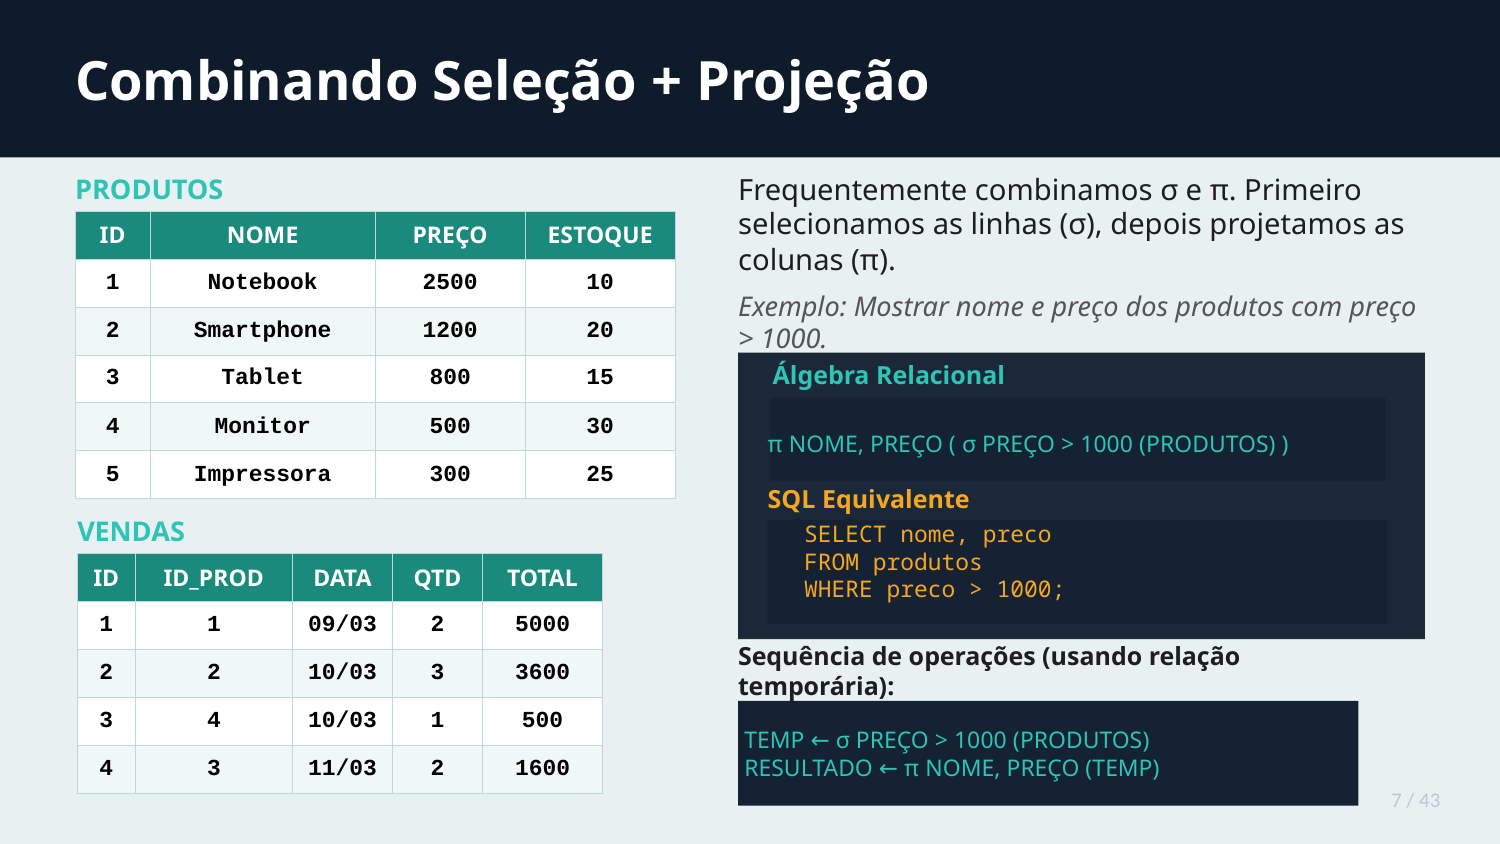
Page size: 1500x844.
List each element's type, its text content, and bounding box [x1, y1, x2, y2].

table_header QTD [393, 554, 482, 601]
table_cell 25 [526, 451, 675, 498]
table_header ID [78, 554, 135, 601]
text_box [738, 352, 1425, 640]
table_cell 500 [483, 698, 602, 745]
text_box Sequência de operações (usando relação temporária): [738, 639, 1359, 700]
table_cell 1200 [376, 308, 525, 355]
text_box Álgebra Relacional [772, 352, 1388, 398]
table_cell 1 [76, 260, 150, 307]
text_box Exemplo: Mostrar nome e preço dos produtos com preço > 1000. [738, 295, 1425, 348]
table_cell 2 [393, 746, 482, 793]
table_cell 09/03 [293, 602, 392, 649]
table_cell 4 [78, 746, 135, 793]
text_box Frequentemente combinamos σ e π. Primeiro selecionamos as linhas (σ), depois projetamos as colunas (π). [738, 185, 1425, 261]
table_cell 5 [76, 451, 150, 498]
table_cell Monitor [151, 403, 375, 450]
text_box PRODUTOS [75, 166, 676, 211]
table_cell 4 [136, 698, 292, 745]
table_header ID_PROD [136, 554, 292, 601]
table_cell 4 [76, 403, 150, 450]
table_cell 20 [526, 308, 675, 355]
text_box 7 / 43 [1274, 772, 1455, 825]
text_box TEMP ← σ PREÇO > 1000 (PRODUTOS) RESULTADO ← π NOME, PREÇO (TEMP) [744, 708, 1359, 799]
table_cell 800 [376, 356, 525, 402]
table_cell 2 [76, 308, 150, 355]
text_box [0, 0, 1500, 158]
table_cell 1 [393, 698, 482, 745]
table_cell 3 [393, 650, 482, 697]
text_box SQL Equivalente [767, 476, 1388, 519]
table_cell 11/03 [293, 746, 392, 793]
text_box Combinando Seleção + Projeção [74, 22, 1425, 135]
table_cell 10 [526, 260, 675, 307]
table_cell Impressora [151, 451, 375, 498]
table_cell 2 [78, 650, 135, 697]
table_cell 10/03 [293, 698, 392, 745]
table_header DATA [293, 554, 392, 601]
table_cell 1 [78, 602, 135, 649]
table_cell 2 [136, 650, 292, 697]
text_box π NOME, PREÇO ( σ PREÇO > 1000 (PRODUTOS) ) [767, 430, 1386, 461]
table_cell 1 [136, 602, 292, 649]
table_cell 3600 [483, 650, 602, 697]
table_cell 3 [136, 746, 292, 793]
table_cell 1600 [483, 746, 602, 793]
table_cell 30 [526, 403, 675, 450]
table_cell Smartphone [151, 308, 375, 355]
table_header TOTAL [483, 554, 602, 601]
table_cell 2500 [376, 260, 525, 307]
table_cell Tablet [151, 356, 375, 402]
table_cell 5000 [483, 602, 602, 649]
table_cell 500 [376, 403, 525, 450]
table_header ID [76, 212, 150, 259]
table_cell 3 [78, 698, 135, 745]
table_header ESTOQUE [526, 212, 675, 259]
text_box SELECT nome, preco FROM produtos WHERE preco > 1000; [804, 519, 1369, 620]
table_cell 10/03 [293, 650, 392, 697]
table_header PREÇO [376, 212, 525, 259]
table_header NOME [151, 212, 375, 259]
table_cell 300 [376, 451, 525, 498]
table_cell Notebook [151, 260, 375, 307]
text_box [738, 700, 1359, 806]
table_cell 3 [76, 356, 150, 402]
table_cell 2 [393, 602, 482, 649]
table_cell 15 [526, 356, 675, 402]
text_box VENDAS [77, 508, 678, 554]
